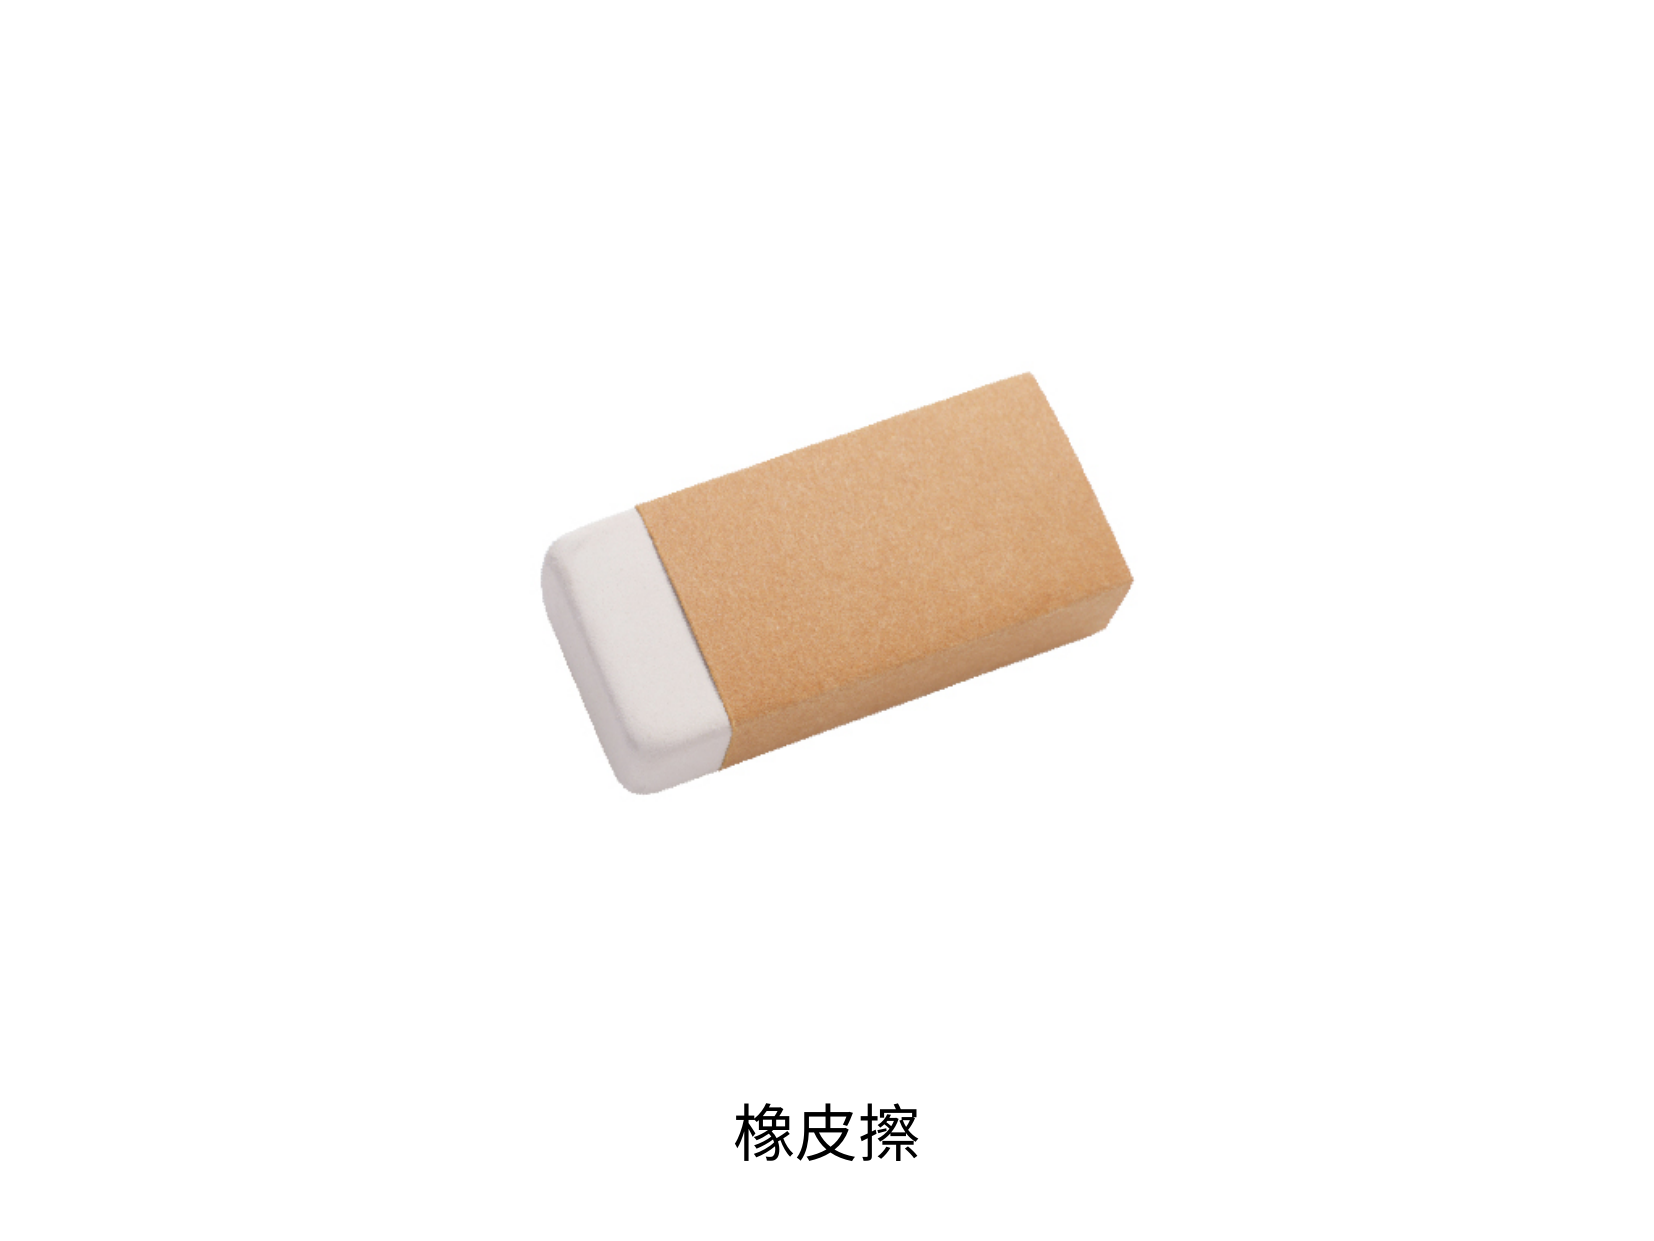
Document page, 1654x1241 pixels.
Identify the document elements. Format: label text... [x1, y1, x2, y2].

picture [0, 0, 1654, 1241]
title 橡皮擦 [82, 1025, 1571, 1233]
